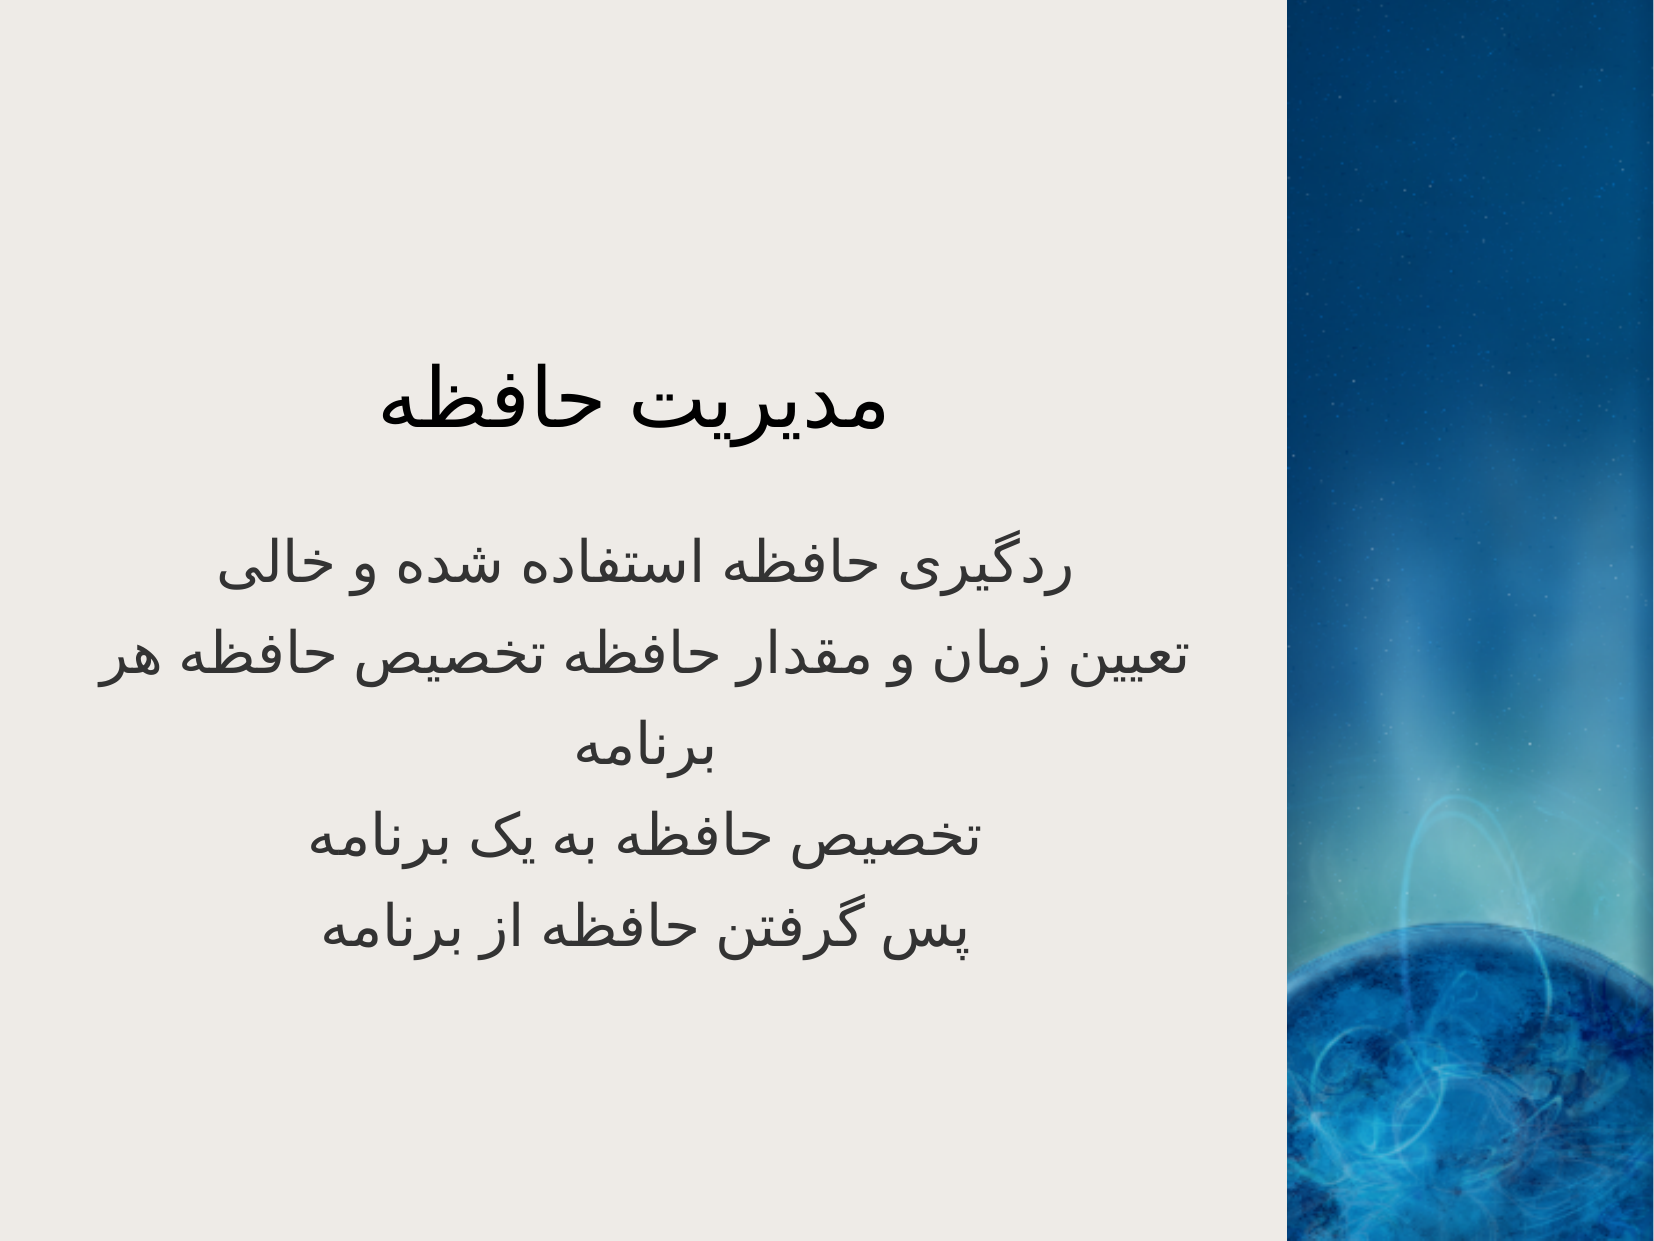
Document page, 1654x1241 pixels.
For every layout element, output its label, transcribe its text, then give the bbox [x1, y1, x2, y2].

title ردگیری حافظه استفاده شده و خالی تعیین زمان و مقدار حافظه تخصیص حافظه هر برنامه تخصیص حافظه به یک برنامه پس گرفتن حافظه از برنامه [34, 508, 1257, 964]
picture [0, 0, 1654, 1241]
title مدیریت حافظه [14, 292, 1255, 500]
